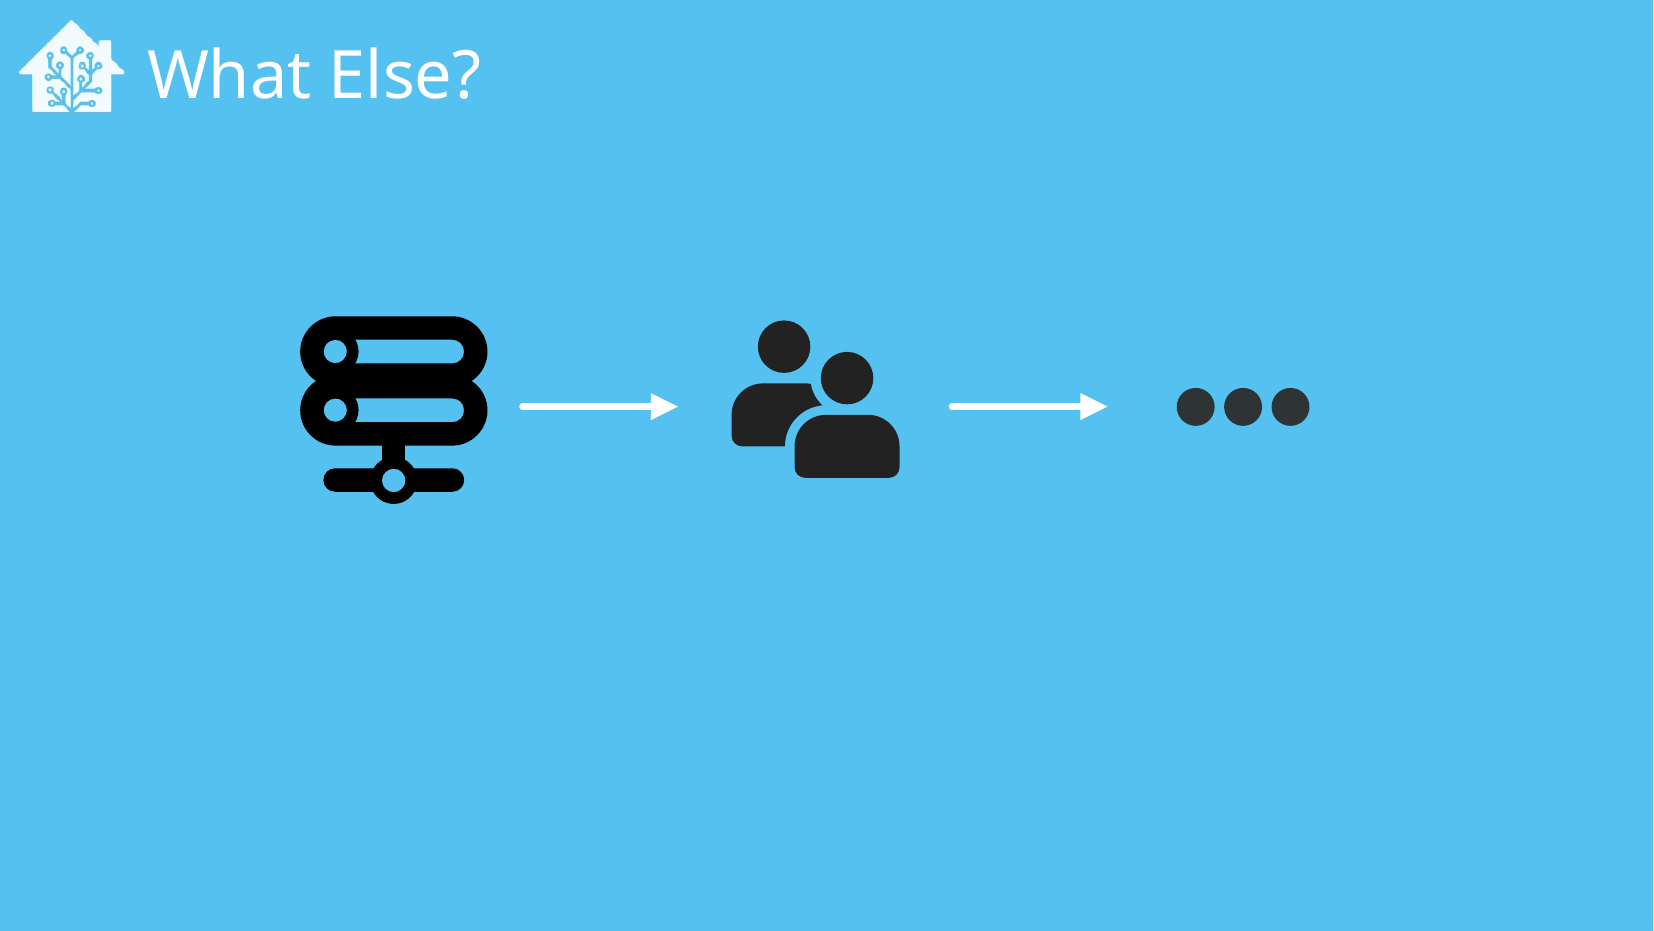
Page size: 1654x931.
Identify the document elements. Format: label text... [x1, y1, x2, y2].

picture [0, 0, 1654, 931]
text_box What Else? [132, 19, 676, 115]
